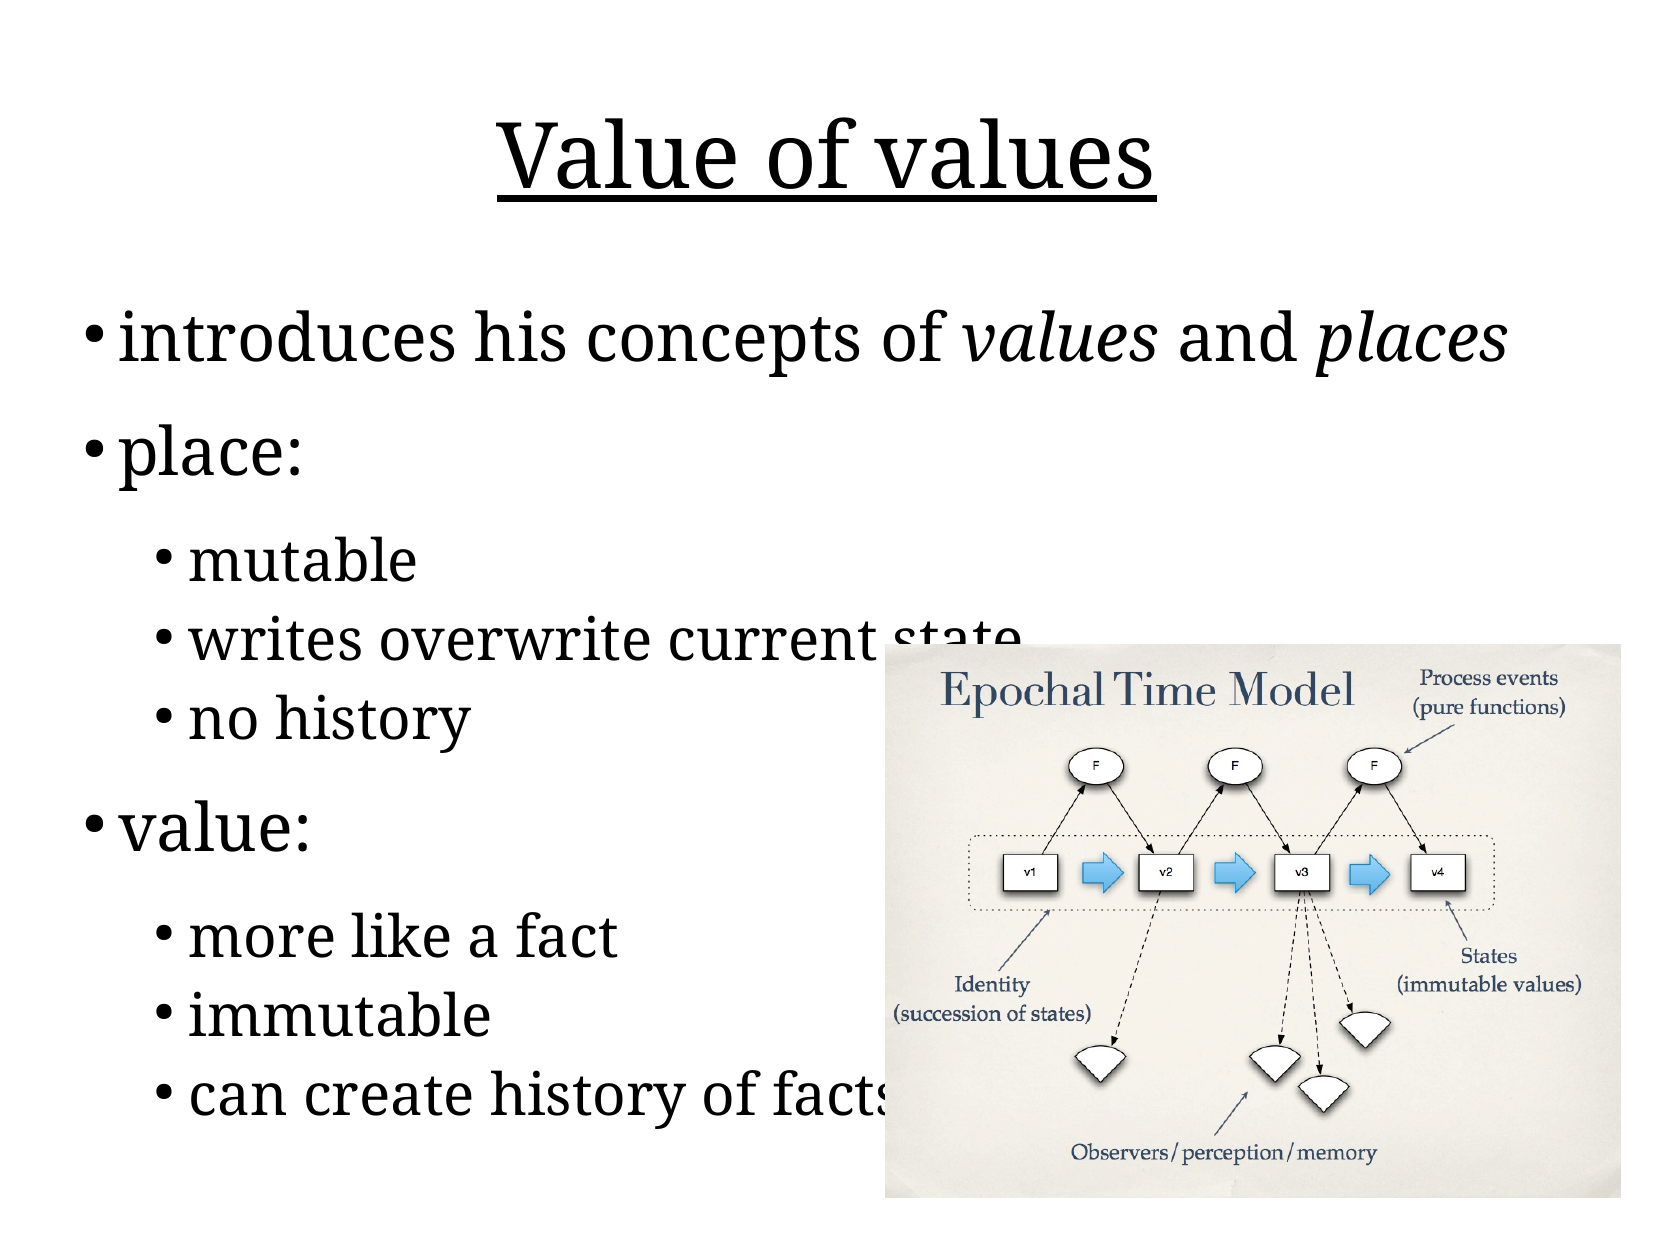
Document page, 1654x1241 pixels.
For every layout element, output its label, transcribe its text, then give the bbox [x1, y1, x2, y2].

subtitle introduces his concepts of values and places place: mutable writes overwrite current state no history value: more like a fact immutable can create history of facts [82, 290, 1571, 1186]
title Value of values [82, 49, 1571, 257]
picture [885, 644, 1621, 1198]
